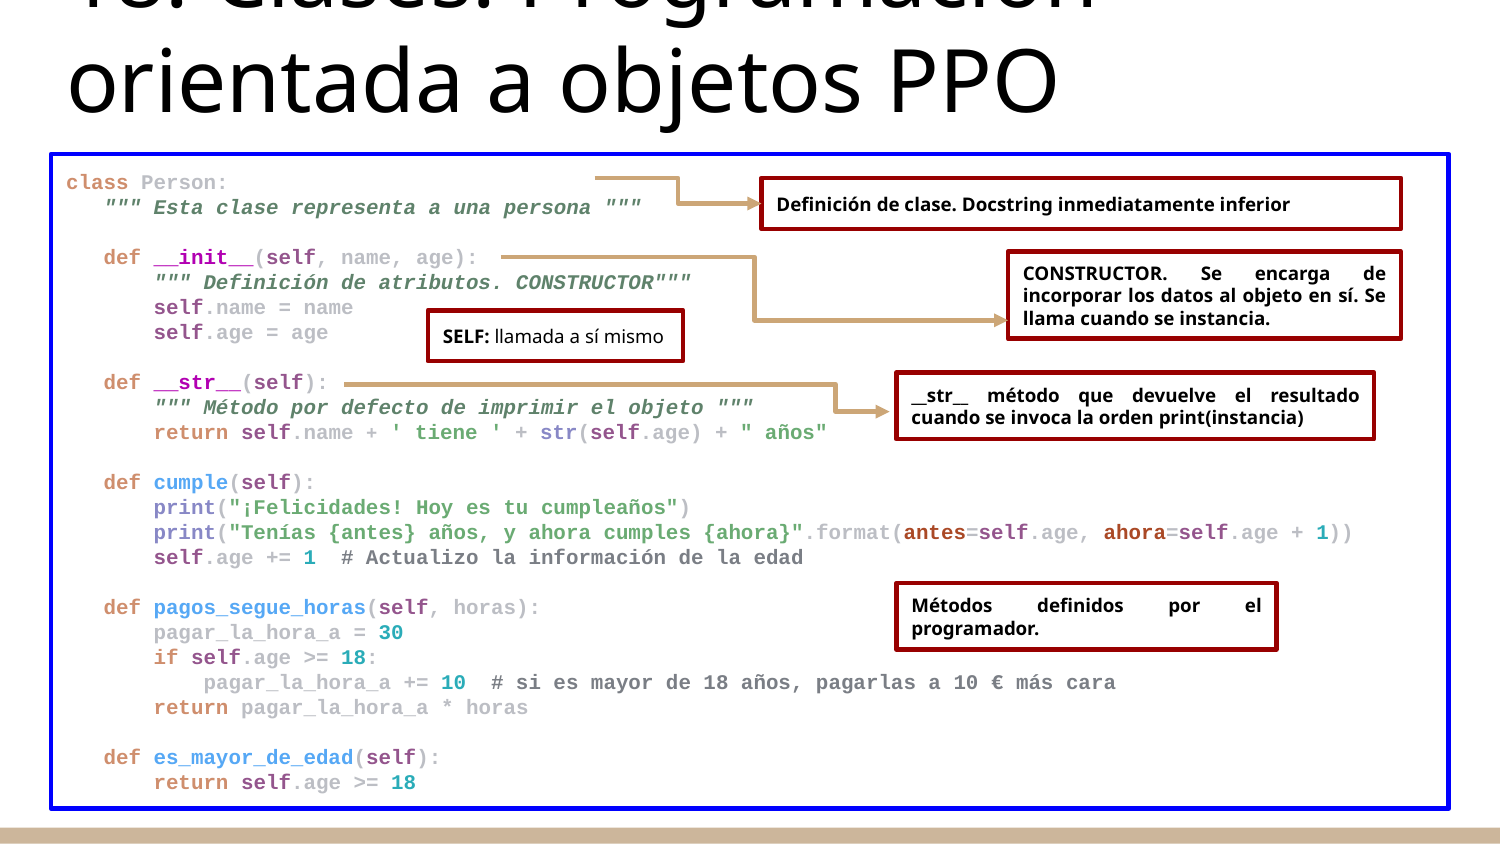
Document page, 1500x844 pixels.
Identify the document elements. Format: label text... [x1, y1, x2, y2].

text_box class Person: """ Esta clase representa a una persona """ def __init__(self, name, age): """ Definición de atributos. CONSTRUCTOR""" self.name = name self.age = age def __str__(self): """ Método por defecto de imprimir el objeto """ return self.name + ' tiene ' + str(self.age) + " años" def cumple(self): print("¡Felicidades! Hoy es tu cumpleaños") print("Tenías {antes} años, y ahora cumples {ahora}".format(antes=self.age, ahora=self.age + 1)) self.age += 1 # Actualizo la información de la edad def pagos_segue_horas(self, horas): pagar_la_hora_a = 30 if self.age >= 18: pagar_la_hora_a += 10 # si es mayor de 18 años, pagarlas a 10 € más cara return pagar_la_hora_a * horas def es_mayor_de_edad(self): return self.age >= 18 [51, 154, 1449, 809]
text_box SELF: llamada a sí mismo [427, 310, 683, 362]
text_box CONSTRUCTOR. Se encarga de incorporar los datos al objeto en sí. Se llama cuando se instancia. [1008, 251, 1401, 339]
text_box __str__ método que devuelve el resultado cuando se invoca la orden print(instancia) [896, 372, 1374, 440]
text_box Definición de clase. Docstring inmediatamente inferior [761, 178, 1401, 229]
text_box Métodos definidos por el programador. [896, 582, 1277, 650]
title 18. Clases. Programación orientada a objetos PPO [51, 8, 1449, 146]
